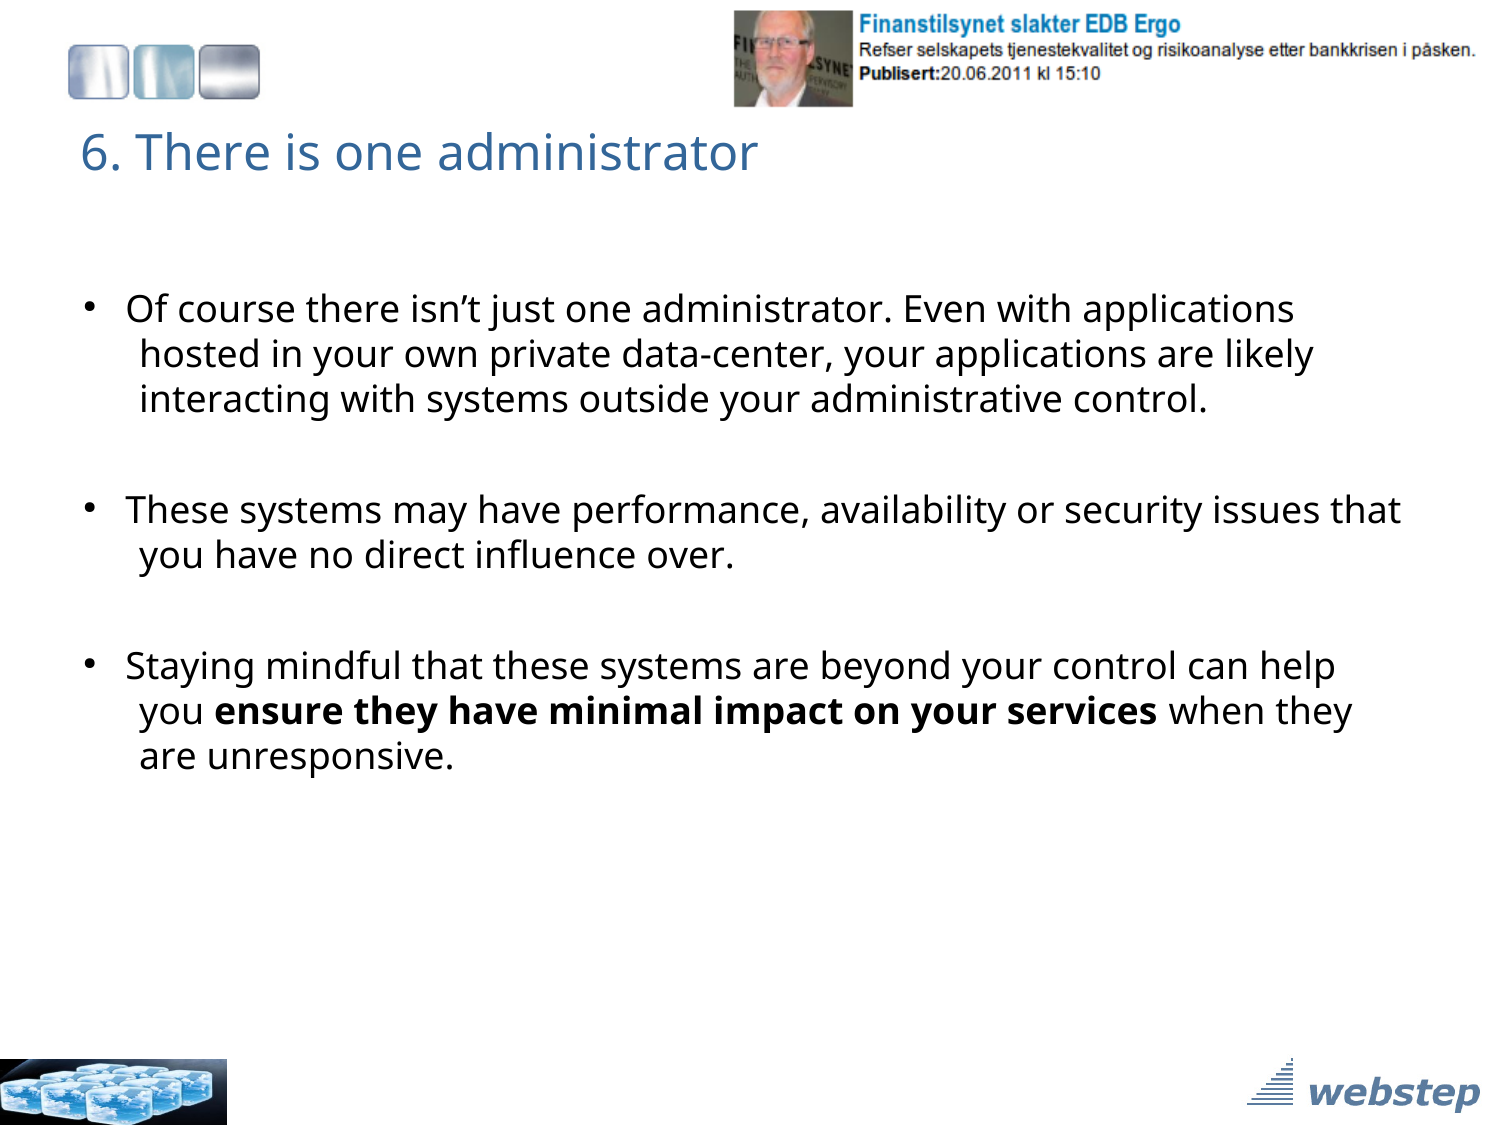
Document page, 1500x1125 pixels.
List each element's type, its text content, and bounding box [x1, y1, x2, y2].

picture [1234, 1047, 1495, 1118]
picture [64, 42, 266, 104]
picture [0, 1059, 227, 1125]
list Of course there isn’t just one administrator. Even with applications hosted in your own private data-center, your applications are likely interacting with systems outside your administrative control. These systems may have performance, availability or security issues that you have no direct influence over. Staying mindful that these systems are beyond your control can help you ensure they have minimal impact on your services when they are unresponsive. [74, 277, 1423, 1020]
picture [715, 0, 1500, 114]
title 6. There is one administrator [72, 73, 1423, 228]
